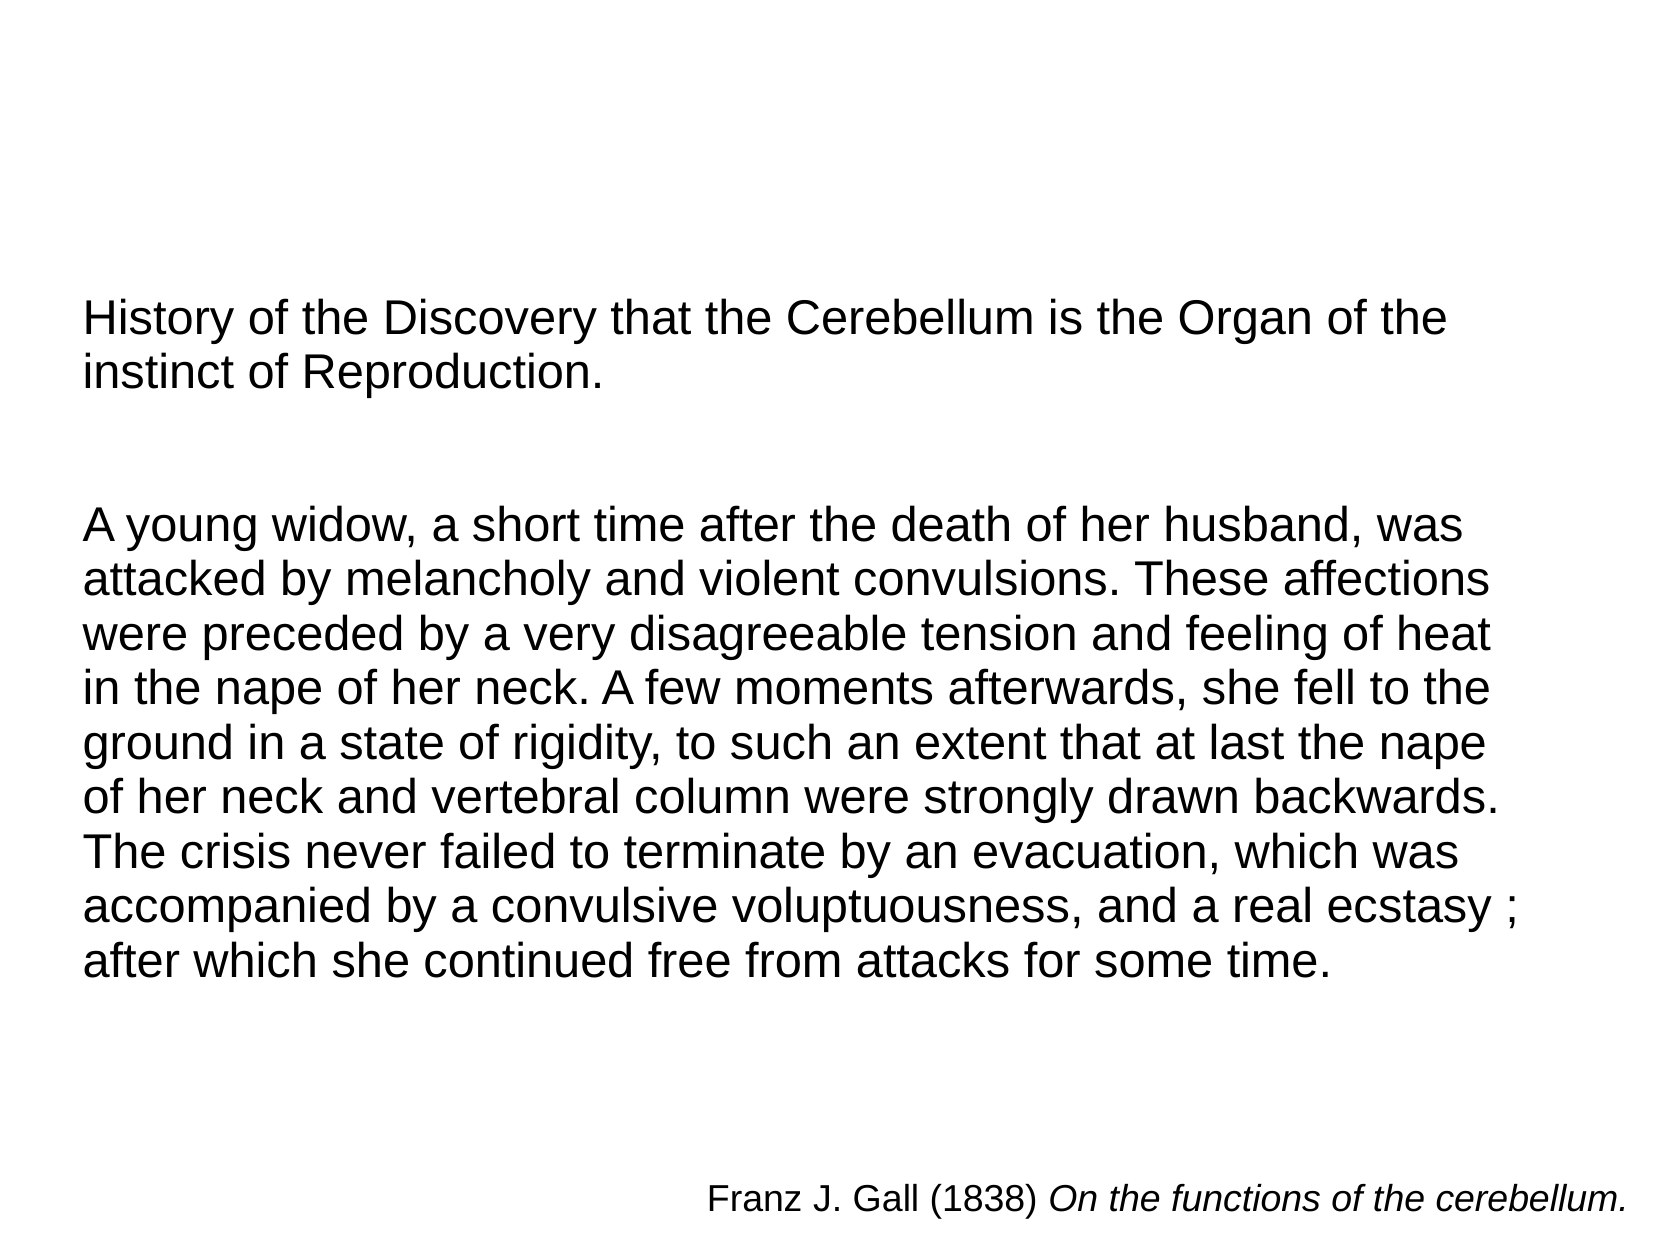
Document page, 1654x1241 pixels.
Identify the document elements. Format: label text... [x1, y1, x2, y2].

text_box Franz J. Gall (1838) On the functions of the cerebellum. [692, 1170, 1644, 1227]
list History of the Discovery that the Cerebellum is the Organ of the instinct of Reproduction. A young widow, a short time after the death of her husband, was attacked by melancholy and violent convulsions. These affections were preceded by a very disagreeable tension and feeling of heat in the nape of her neck. A few moments afterwards, she fell to the ground in a state of rigidity, to such an extent that at last the nape of her neck and vertebral column were strongly drawn backwards. The crisis never failed to terminate by an evacuation, which was accompanied by a convulsive voluptuousness, and a real ecstasy ; after which she continued free from attacks for some time. [82, 290, 1538, 1010]
